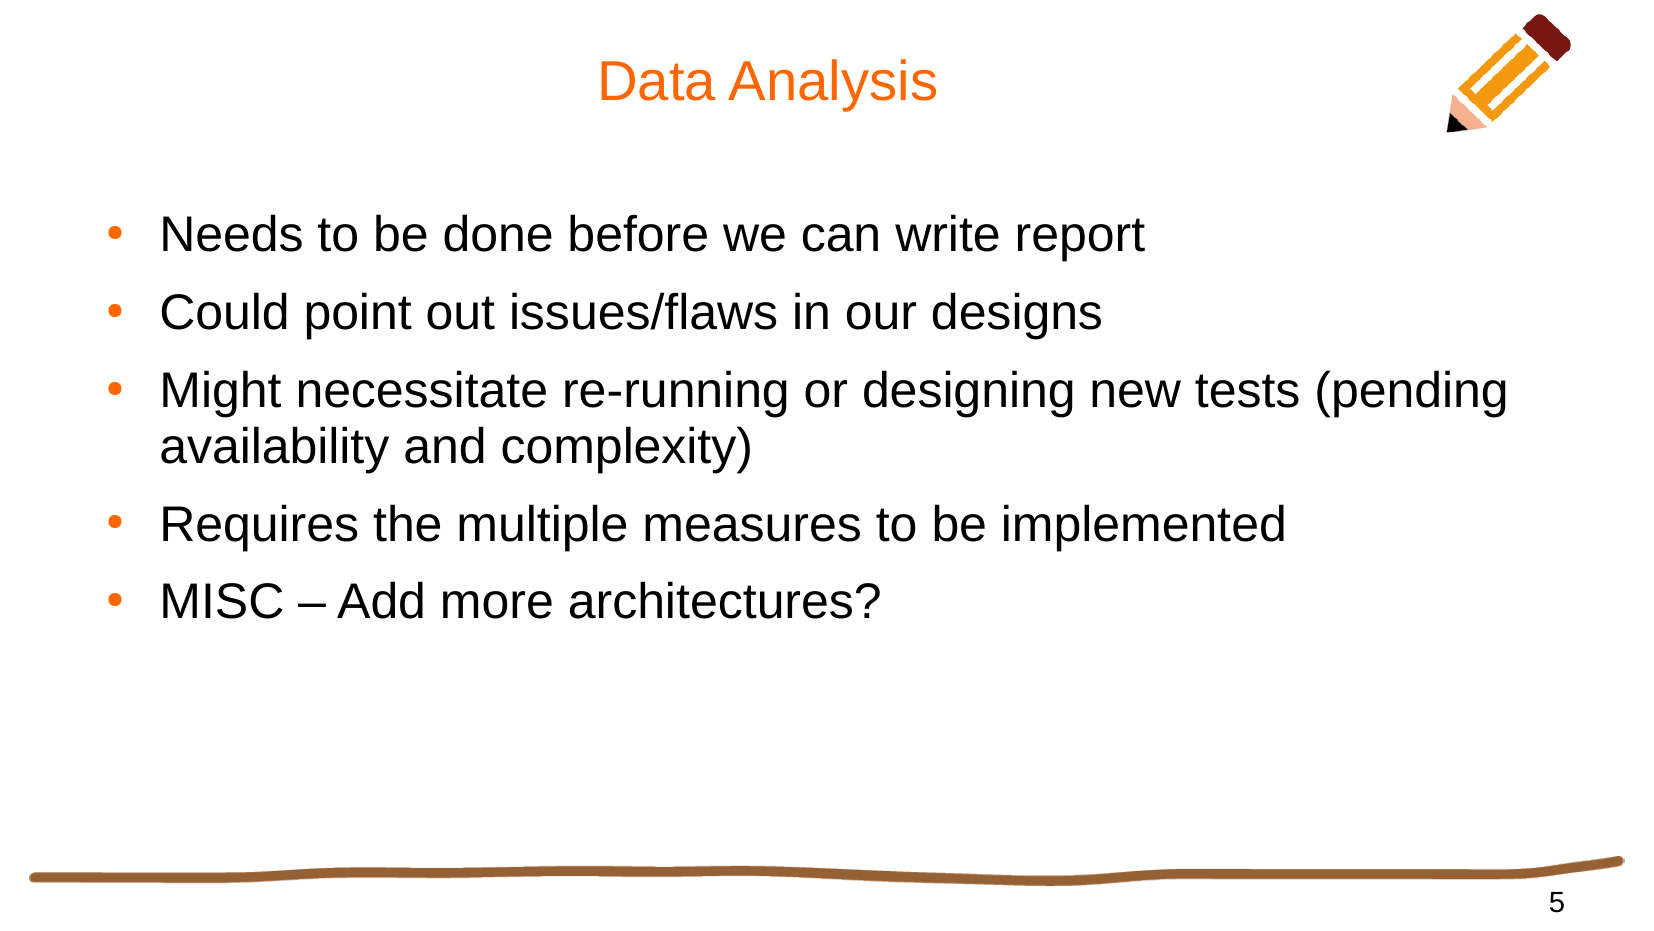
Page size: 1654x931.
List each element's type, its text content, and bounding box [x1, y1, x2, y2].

picture [1446, 14, 1571, 133]
picture [29, 856, 1625, 886]
list Needs to be done before we can write report Could point out issues/flaws in our designs Might necessitate re-running or designing new tests (pending availability and complexity) Requires the multiple measures to be implemented MISC – Add more architectures? [88, 206, 1565, 857]
title Data Analysis [88, 29, 1447, 133]
